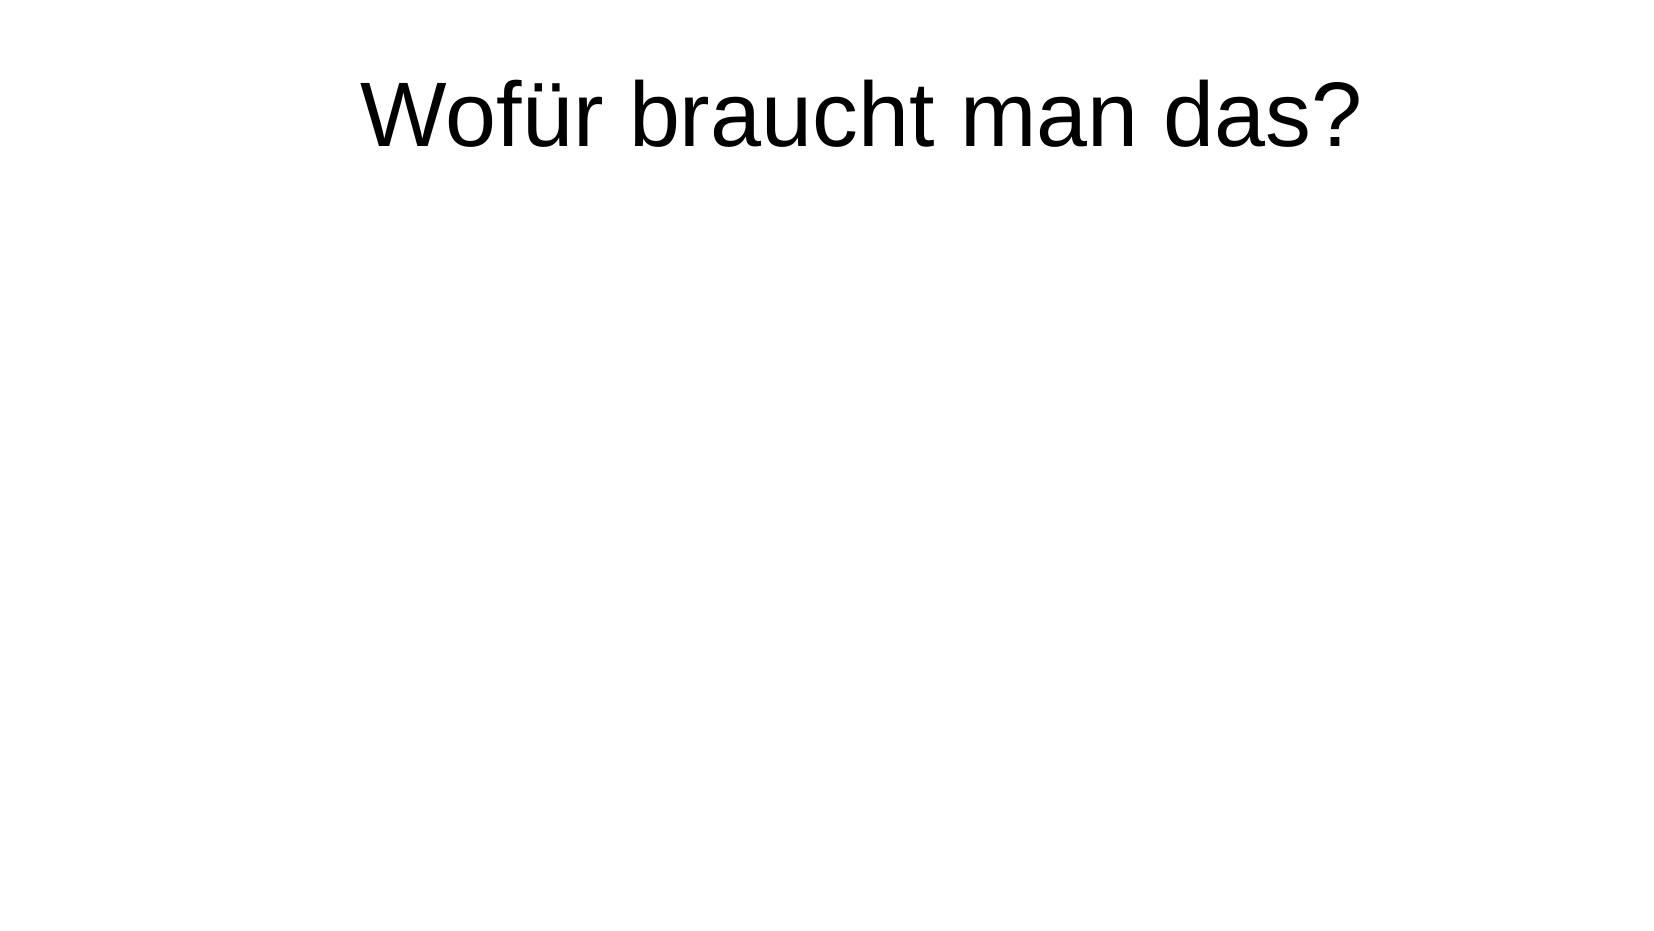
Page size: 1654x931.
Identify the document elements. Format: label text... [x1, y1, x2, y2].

title Wofür braucht man das? [82, 37, 1571, 193]
